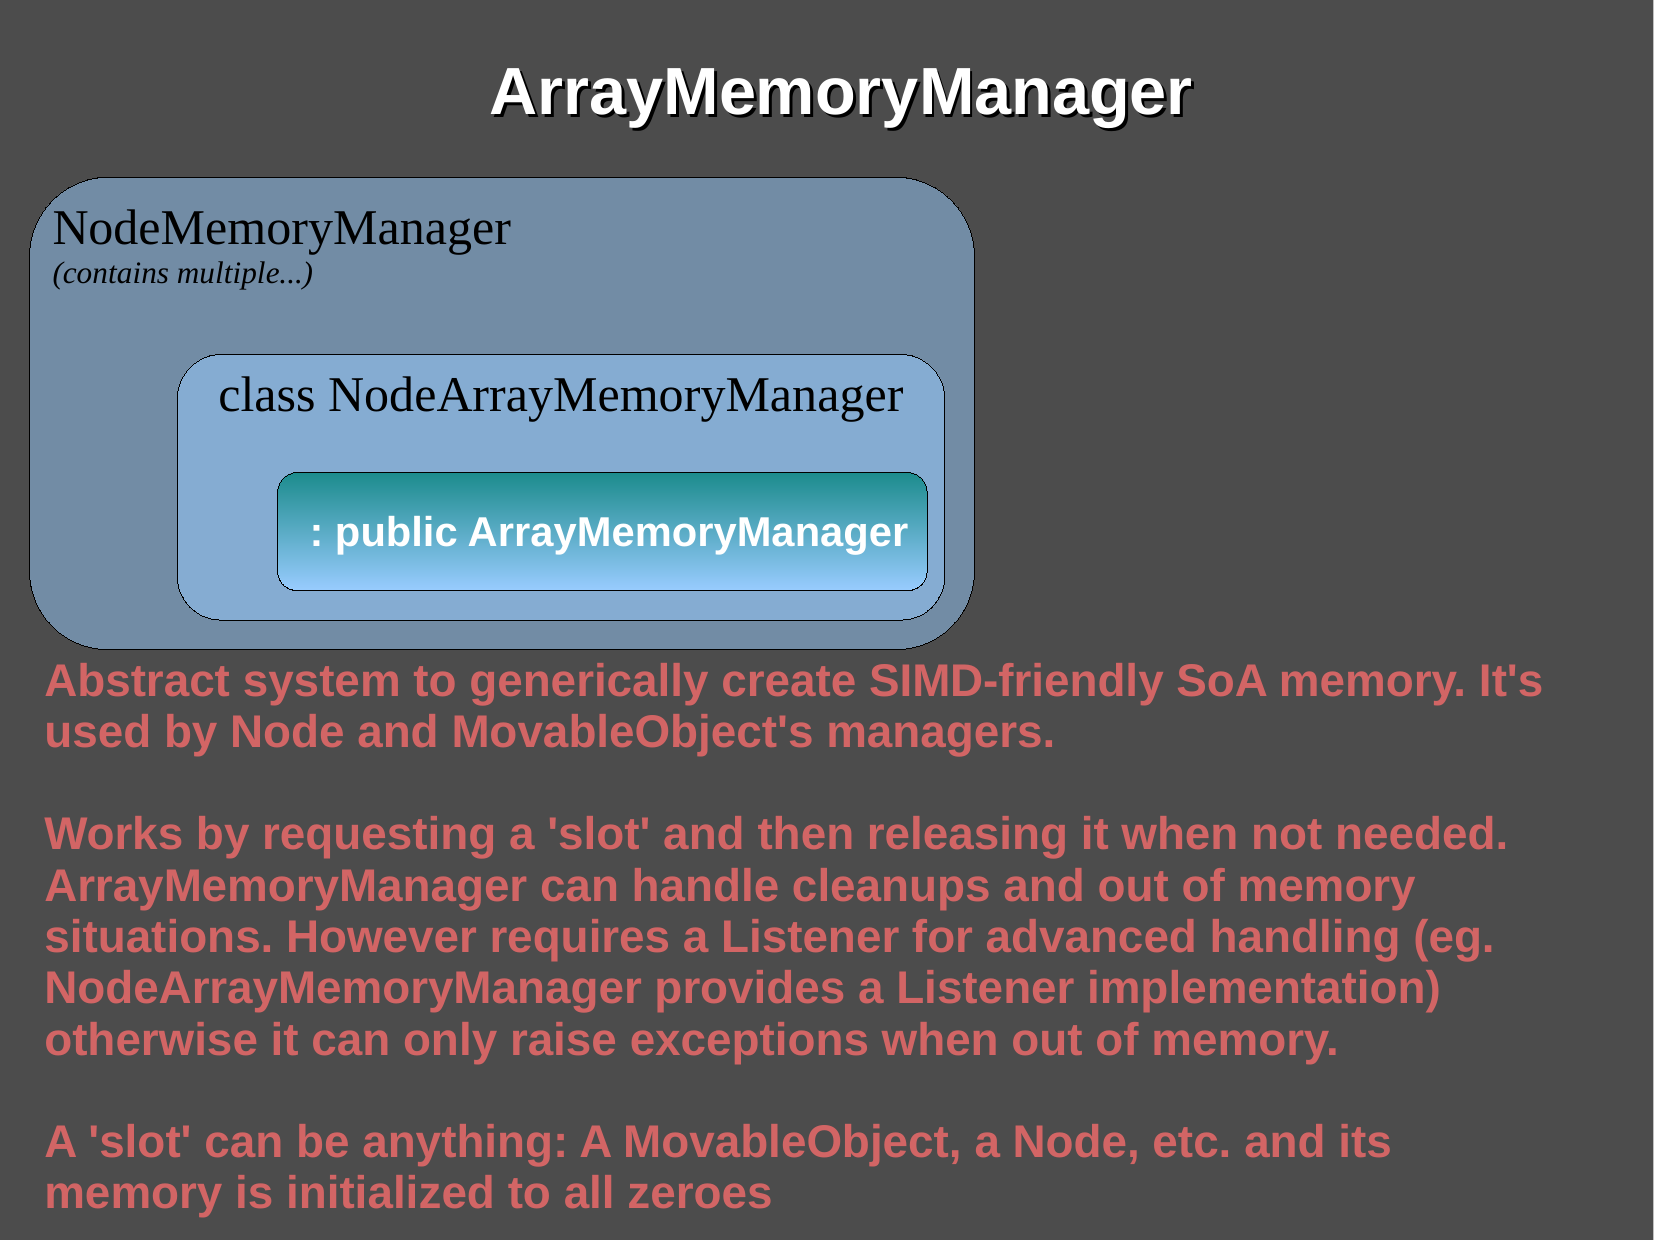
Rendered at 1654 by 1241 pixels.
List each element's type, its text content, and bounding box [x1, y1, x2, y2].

text_box Abstract system to generically create SIMD-friendly SoA memory. It's used by Node and MovableObject's managers. Works by requesting a 'slot' and then releasing it when not needed. ArrayMemoryManager can handle cleanups and out of memory situations. However requires a Listener for advanced handling (eg. NodeArrayMemoryManager provides a Listener implementation) otherwise it can only raise exceptions when out of memory. A 'slot' can be anything: A MovableObject, a Node, etc. and its memory is initialized to all zeroes [29, 641, 1595, 1232]
text_box NodeMemoryManager (contains multiple...) [29, 177, 975, 641]
text_box class NodeArrayMemoryManager [177, 354, 945, 621]
text_box : public ArrayMemoryManager [277, 472, 928, 591]
text_box ArrayMemoryManager [265, 46, 1418, 137]
